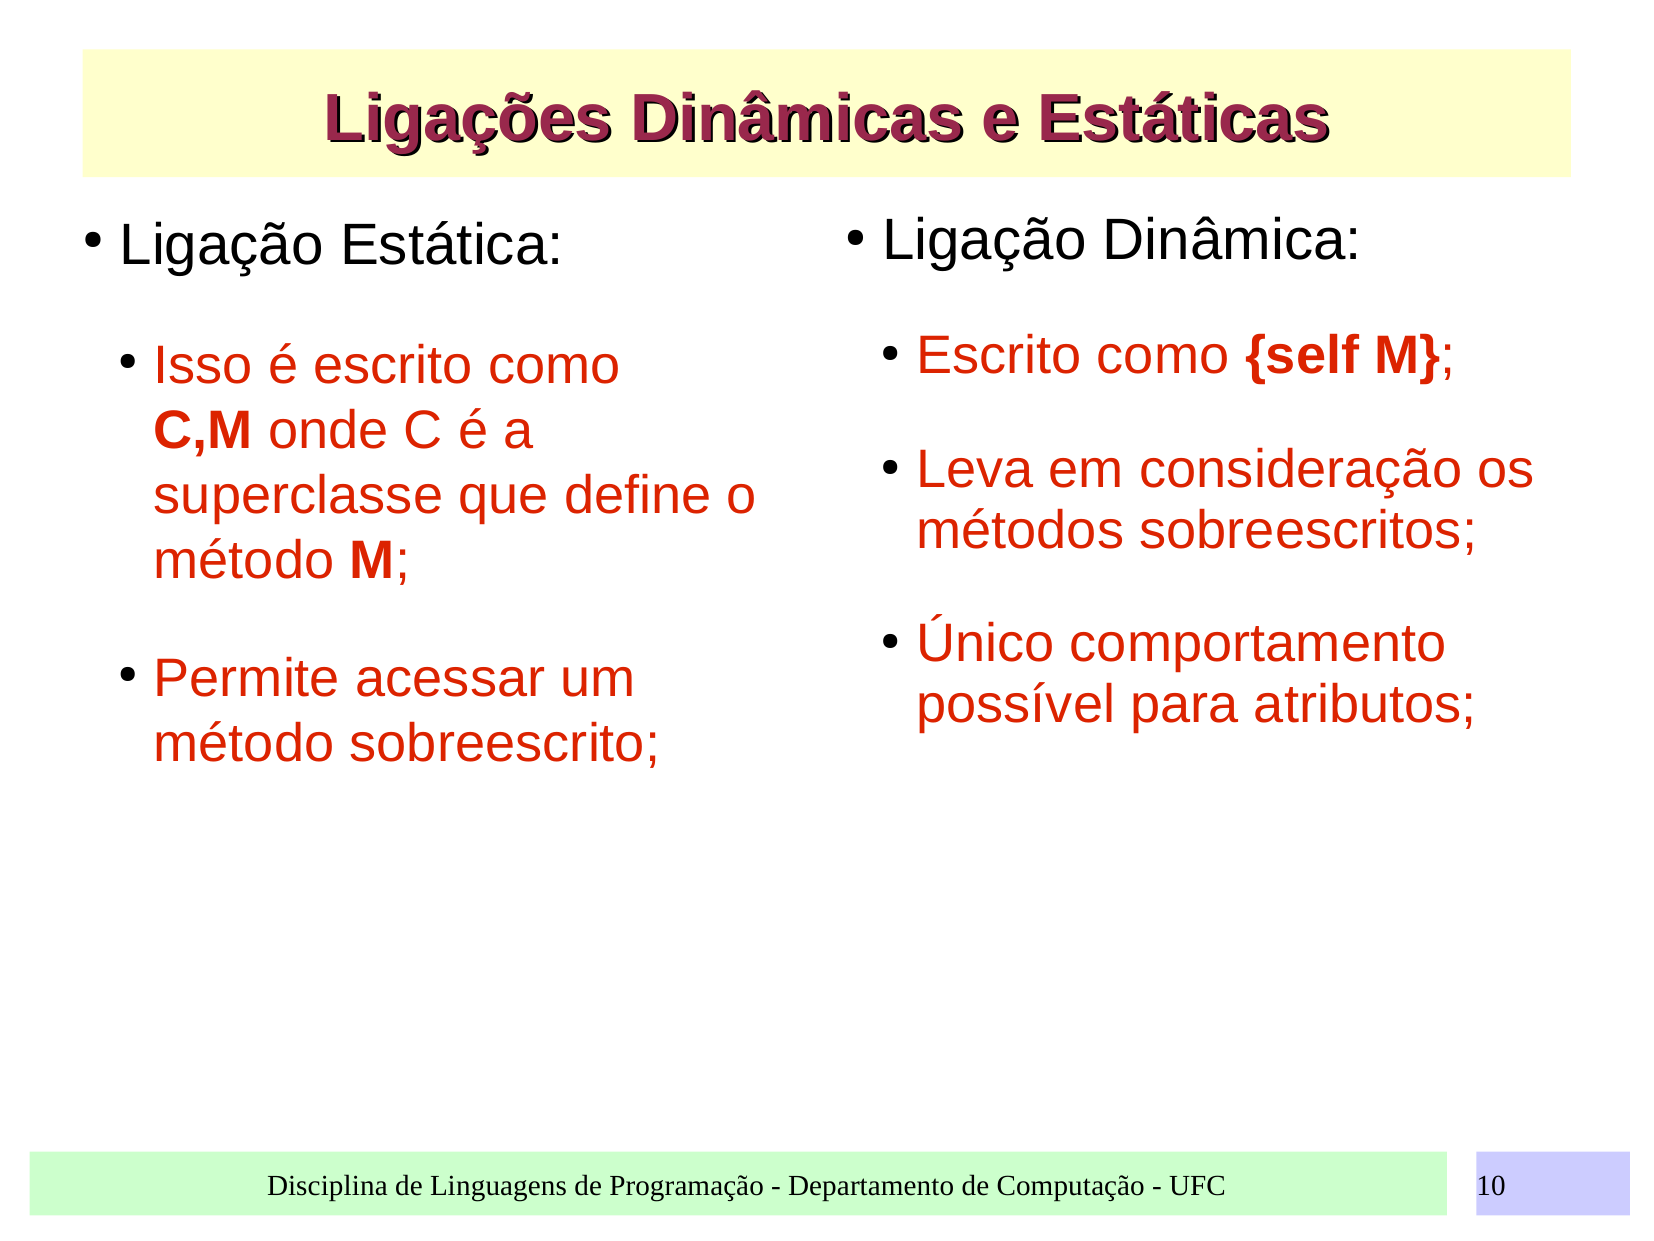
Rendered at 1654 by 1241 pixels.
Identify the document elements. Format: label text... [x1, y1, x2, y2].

title Ligações Dinâmicas e Estáticas [82, 49, 1571, 178]
list Ligação Estática: Isso é escrito como C,M onde C é a superclasse que define o método M; Permite acessar um método sobreescrito; [82, 206, 809, 1109]
list Ligação Dinâmica: Escrito como {self M}; Leva em consideração os métodos sobreescritos; Único comportamento possível para atributos; [845, 206, 1572, 1109]
text_box <número> [1476, 1151, 1630, 1216]
text_box Disciplina de Linguagens de Programação - Departamento de Computação - UFC [29, 1151, 1447, 1216]
